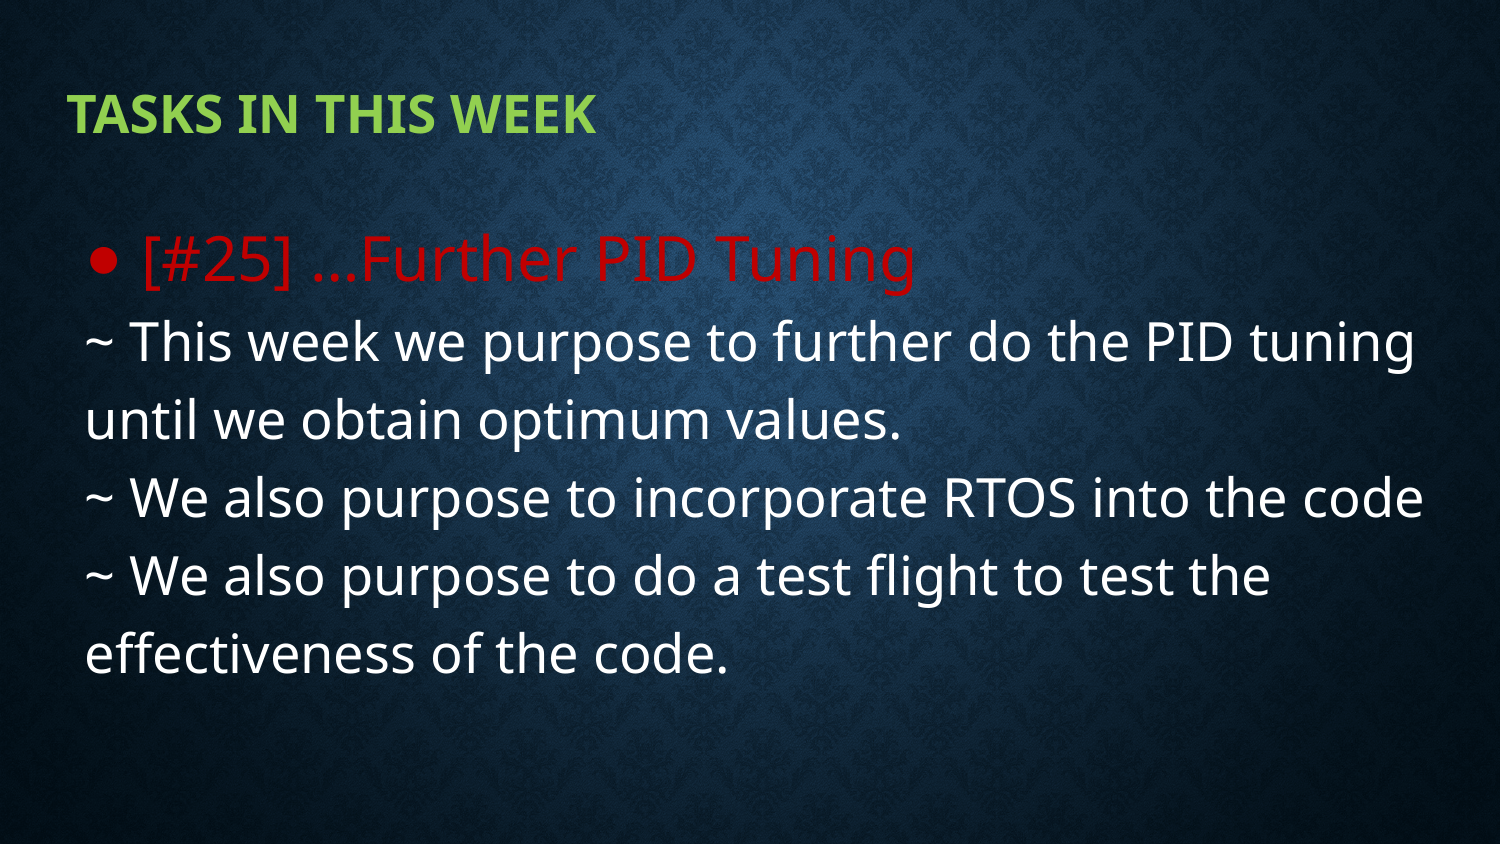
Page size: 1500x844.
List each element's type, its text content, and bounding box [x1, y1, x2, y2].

title Tasks in this week [51, 72, 1449, 167]
picture [0, 0, 1500, 844]
list [#25] …Further PID Tuning ~ This week we purpose to further do the PID tuning until we obtain optimum values. ~ We also purpose to incorporate RTOS into the code ~ We also purpose to do a test flight to test the effectiveness of the code. [51, 189, 1449, 750]
